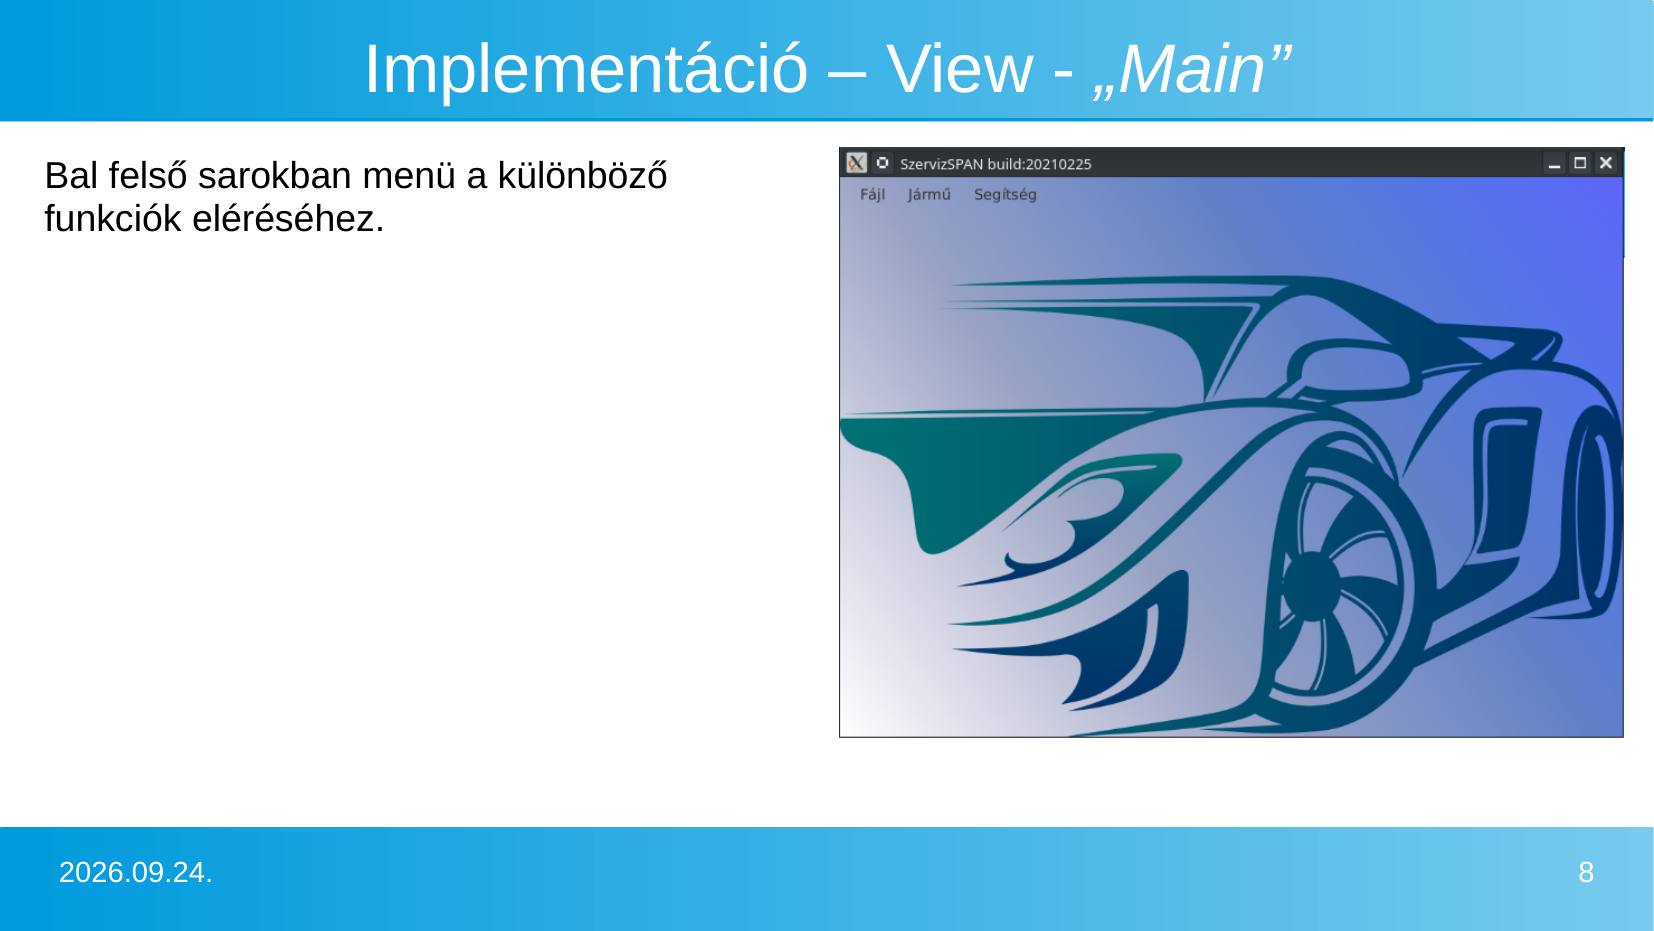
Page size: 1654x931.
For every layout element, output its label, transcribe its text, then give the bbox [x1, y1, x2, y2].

picture [839, 147, 1625, 739]
title Implementáció – View - „Main” [59, 29, 1595, 108]
text_box Bal felső sarokban menü a különböző funkciók eléréséhez. [29, 147, 768, 247]
